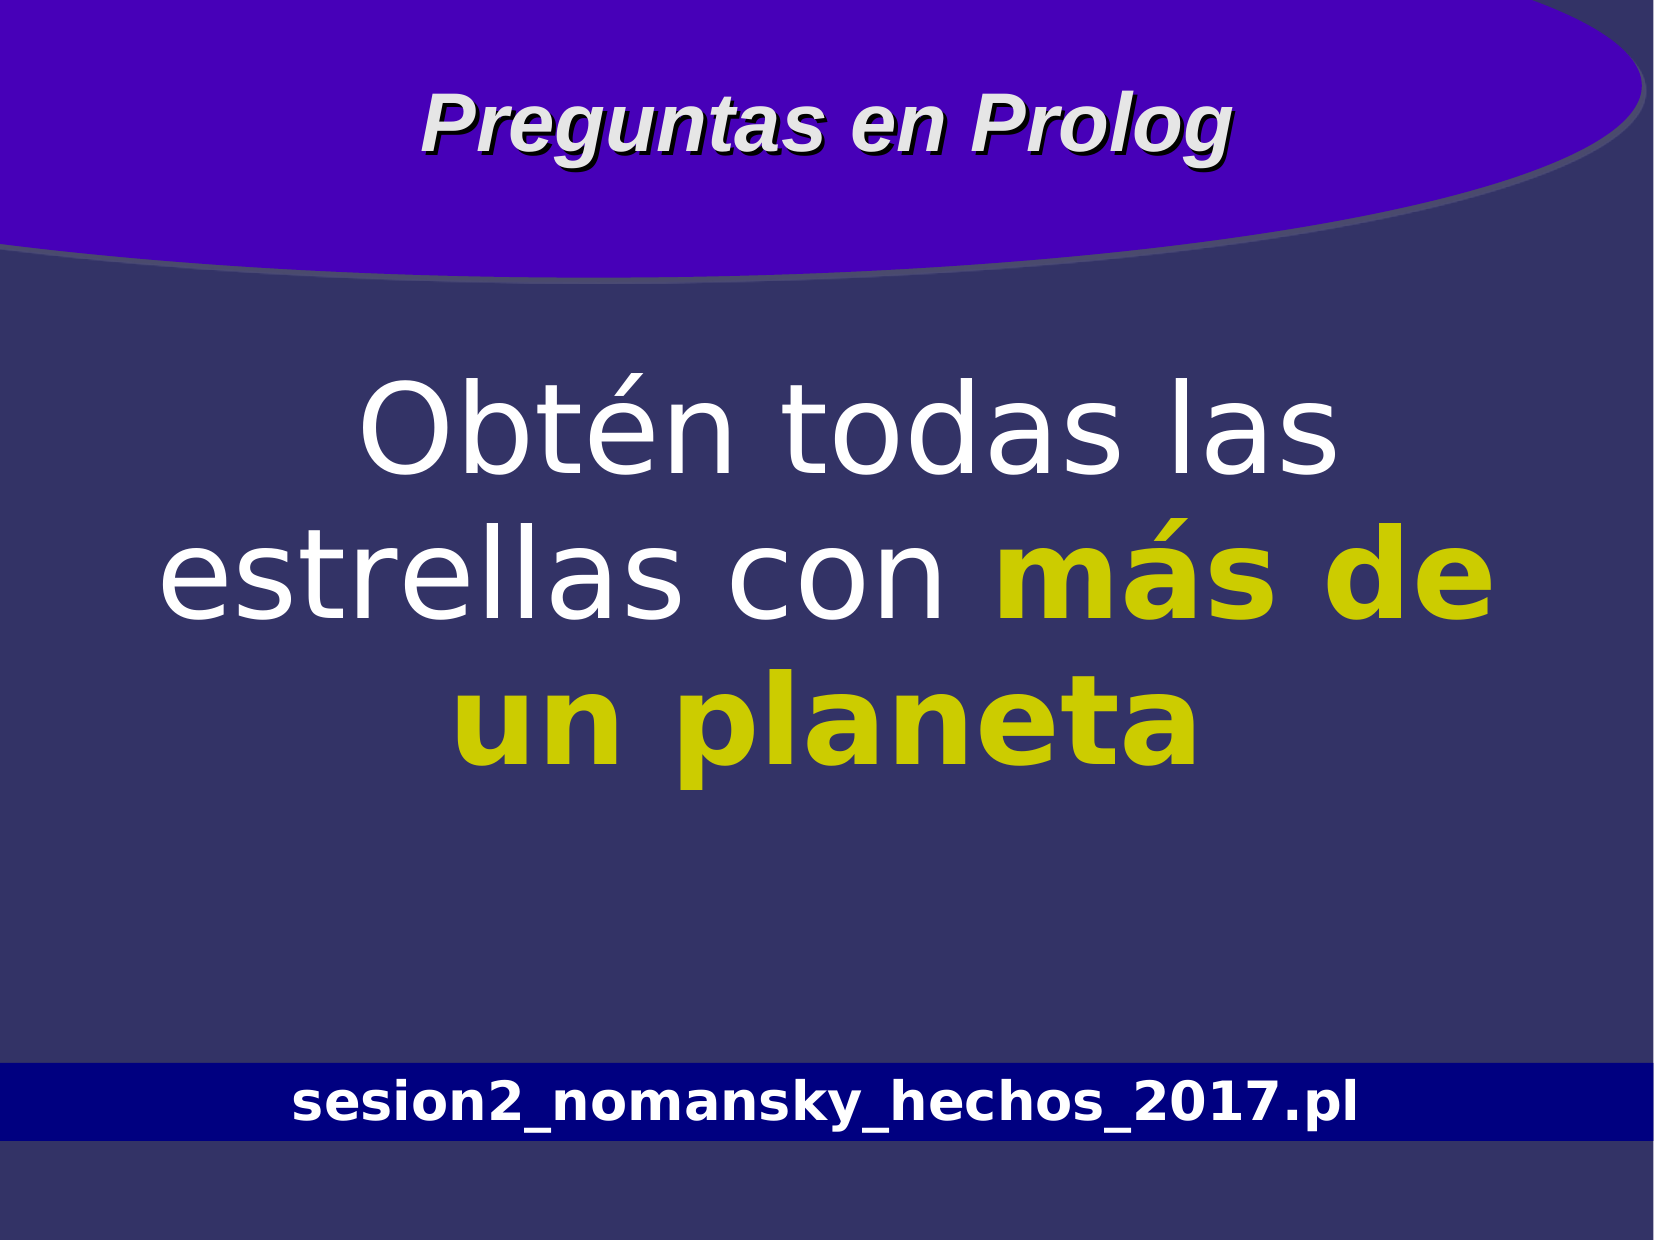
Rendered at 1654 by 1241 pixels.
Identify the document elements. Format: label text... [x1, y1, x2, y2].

text_box sesion2_nomansky_hechos_2017.pl [0, 1062, 1654, 1141]
text_box Obtén todas las estrellas con más de un planeta [59, 295, 1595, 857]
title Preguntas en Prolog [121, 19, 1534, 227]
